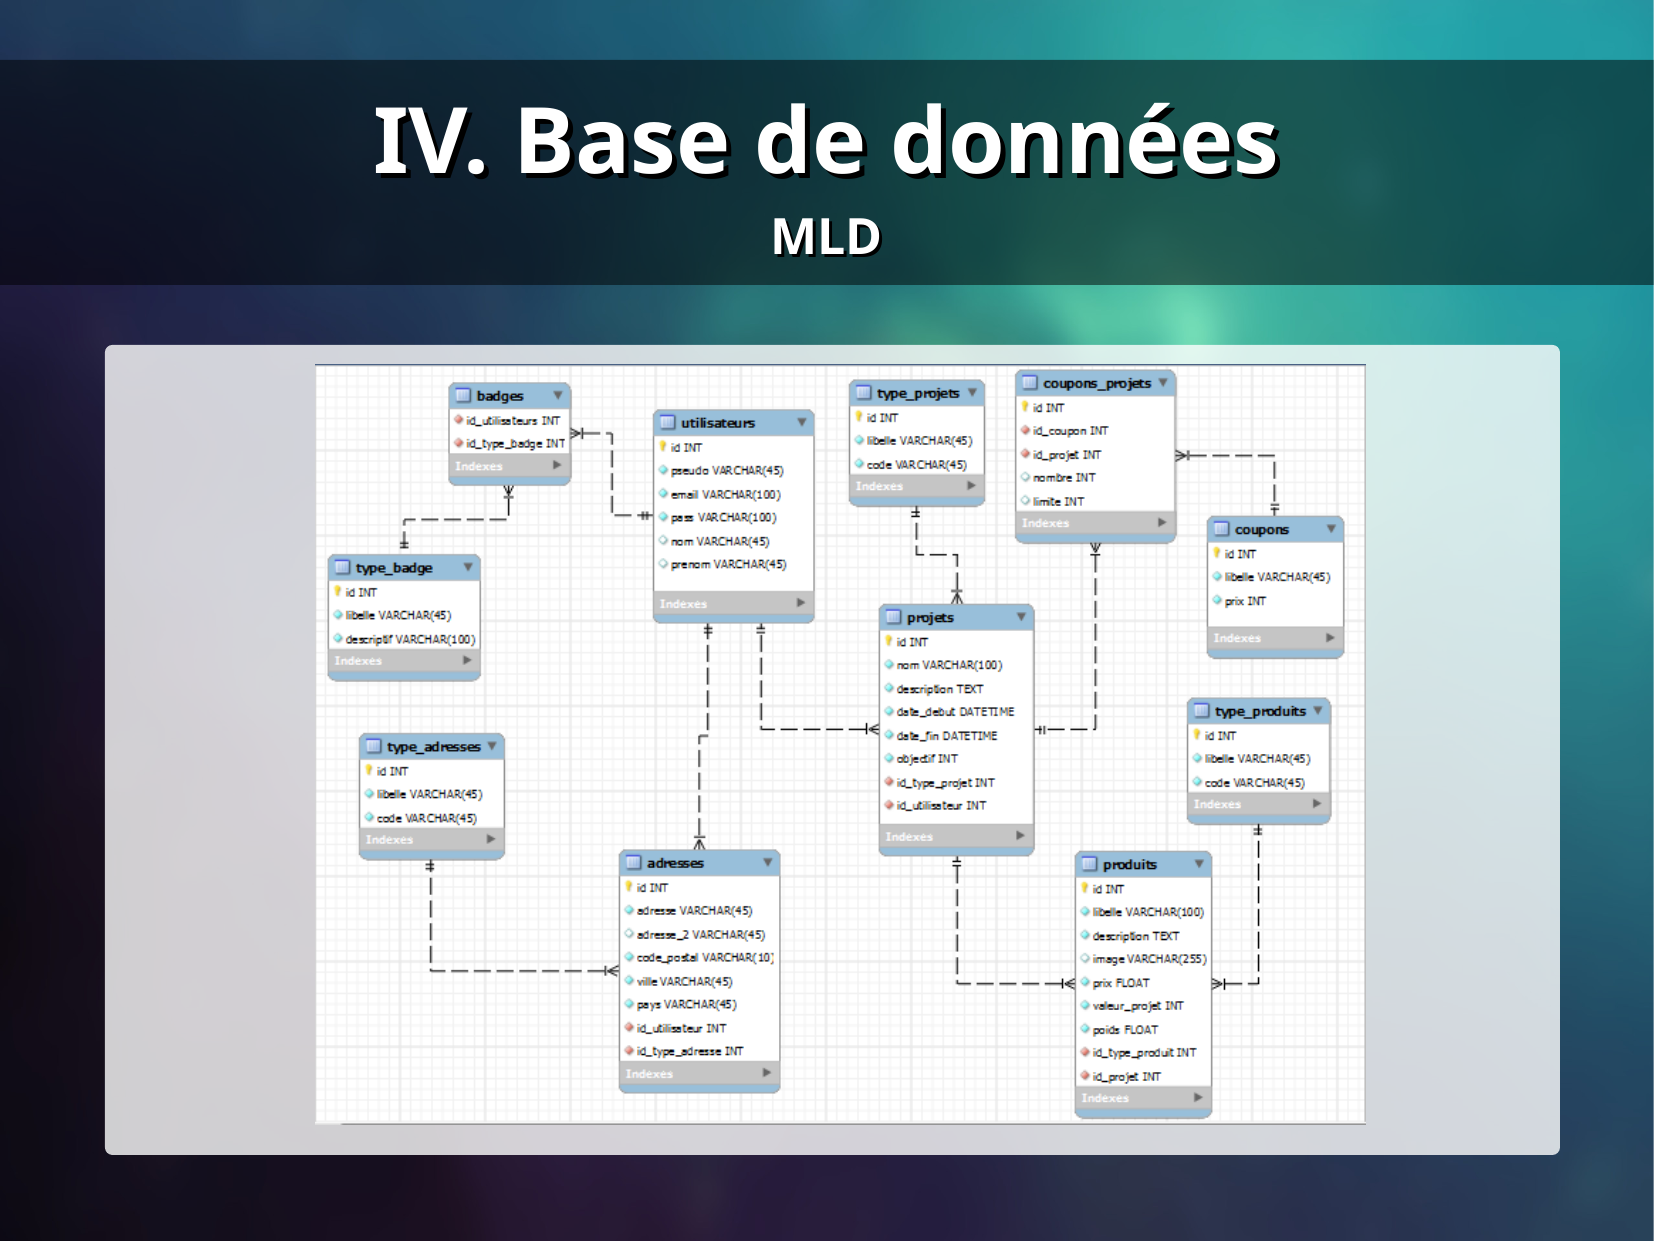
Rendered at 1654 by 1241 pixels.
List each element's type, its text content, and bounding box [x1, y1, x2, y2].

subtitle patate [104, 344, 1560, 1155]
picture [0, 0, 1654, 59]
title IV. Base de données MLD [0, 59, 1654, 285]
picture [0, 285, 1654, 1241]
